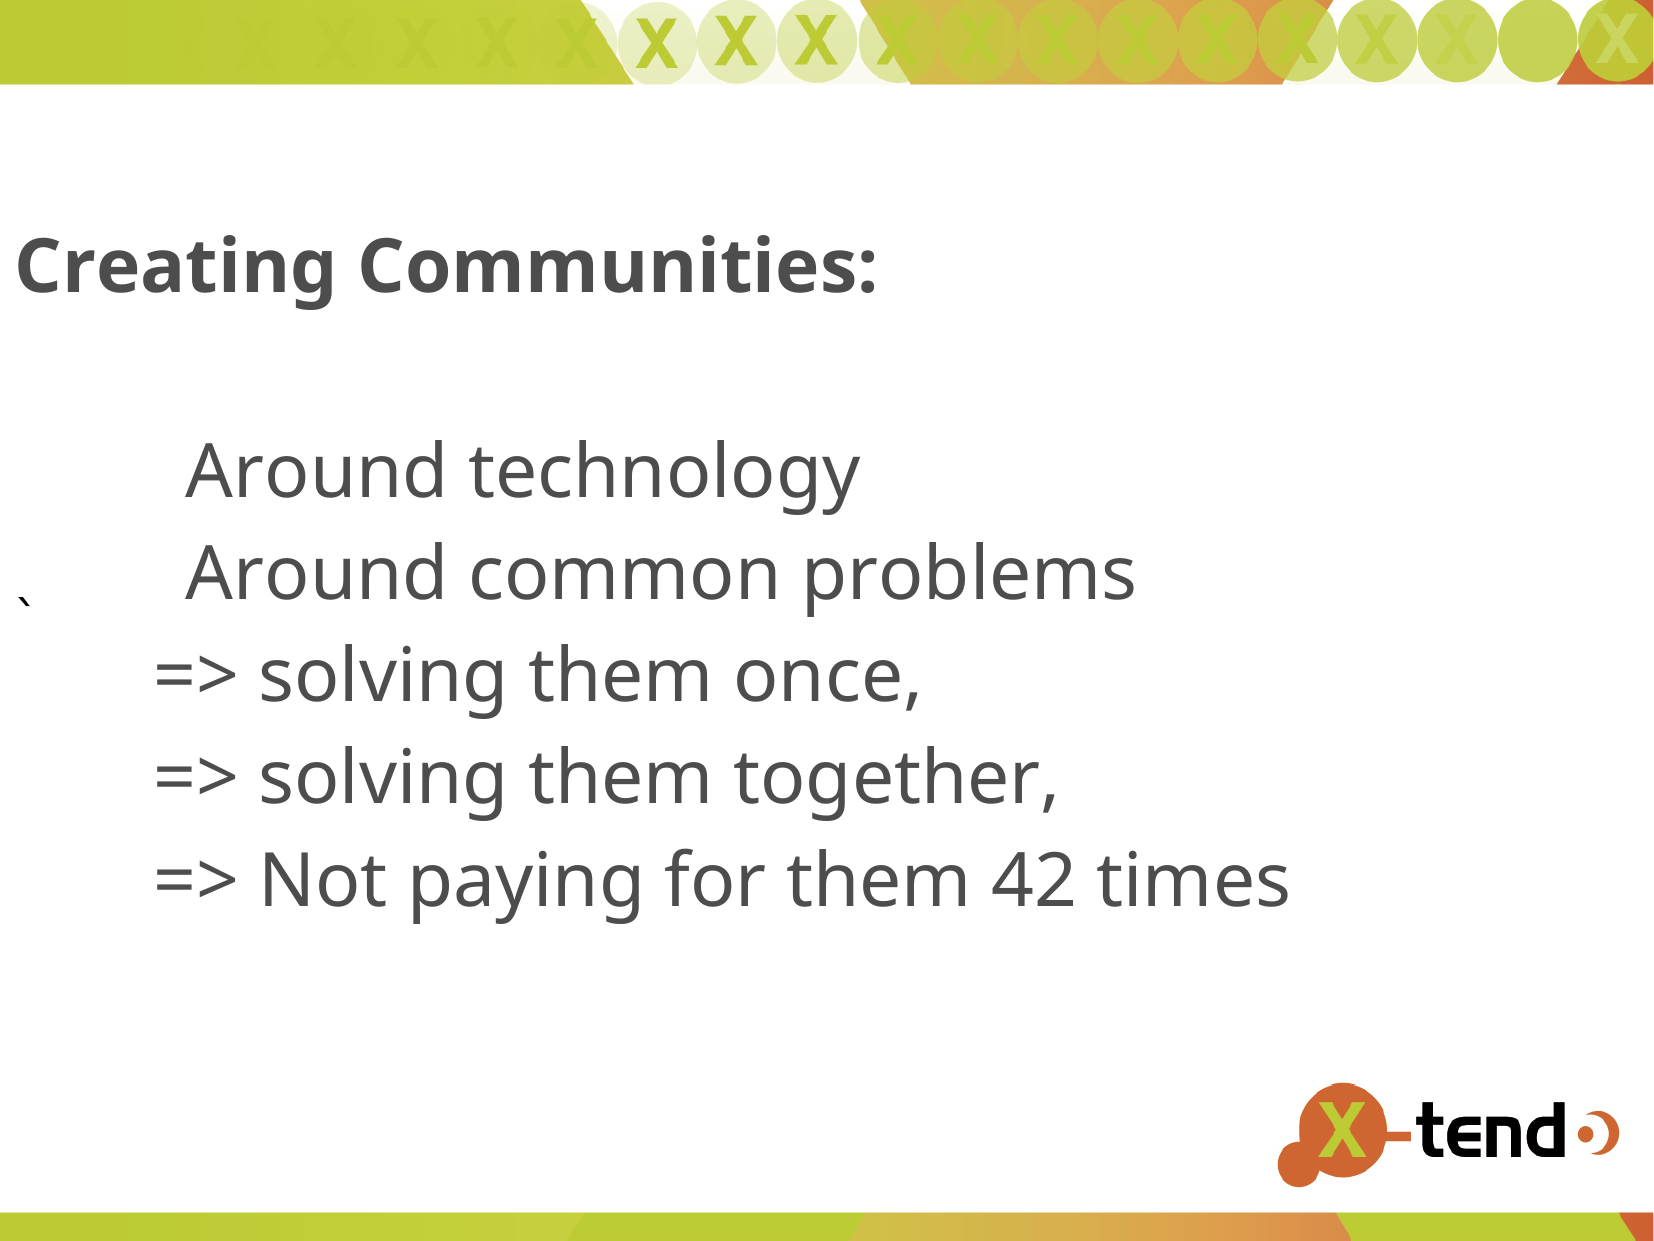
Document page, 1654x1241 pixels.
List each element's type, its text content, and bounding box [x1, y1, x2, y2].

picture [0, 0, 1654, 1241]
text_box Creating Communities: Around technology Around common problems => solving them once, => solving them together, => Not paying for them 42 times [0, 0, 1435, 1039]
